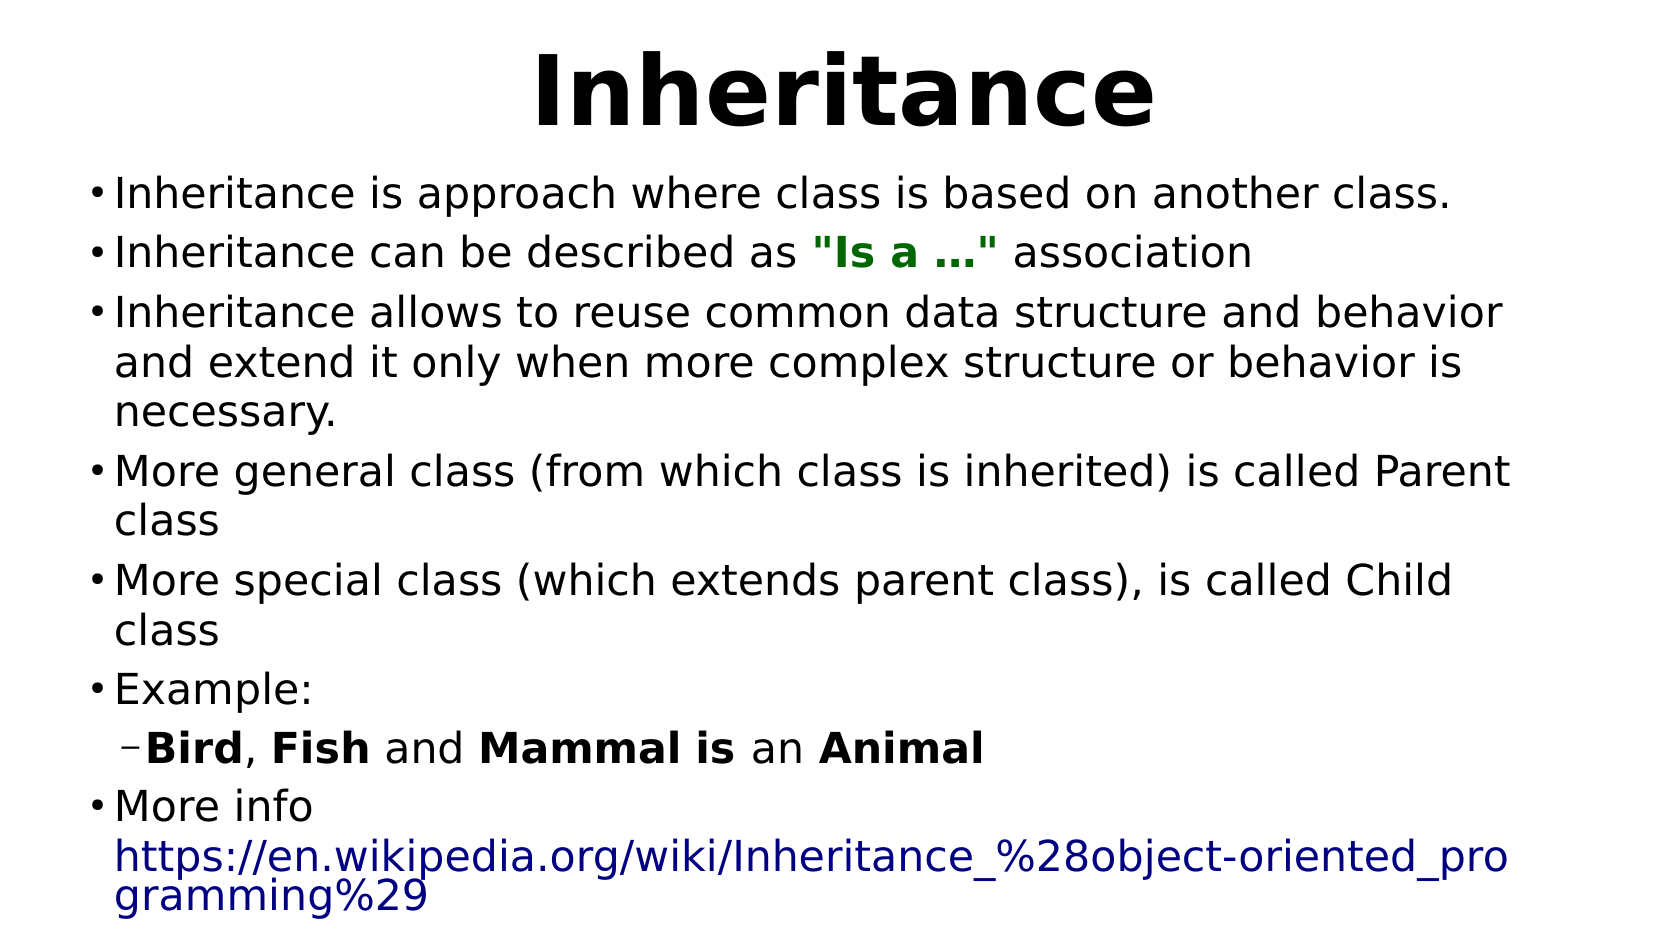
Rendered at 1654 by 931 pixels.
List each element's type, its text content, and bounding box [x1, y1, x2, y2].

list Inheritance is approach where class is based on another class. Inheritance can be described as "Is a …" association Inheritance allows to reuse common data structure and behavior and extend it only when more complex structure or behavior is necessary. More general class (from which class is inherited) is called Parent class More special class (which extends parent class), is called Child class Example: Bird, Fish and Mammal is an Animal More info https://en.wikipedia.org/wiki/Inheritance_%28object-oriented_programming%29 [82, 168, 1538, 889]
title Inheritance [82, 34, 1571, 149]
